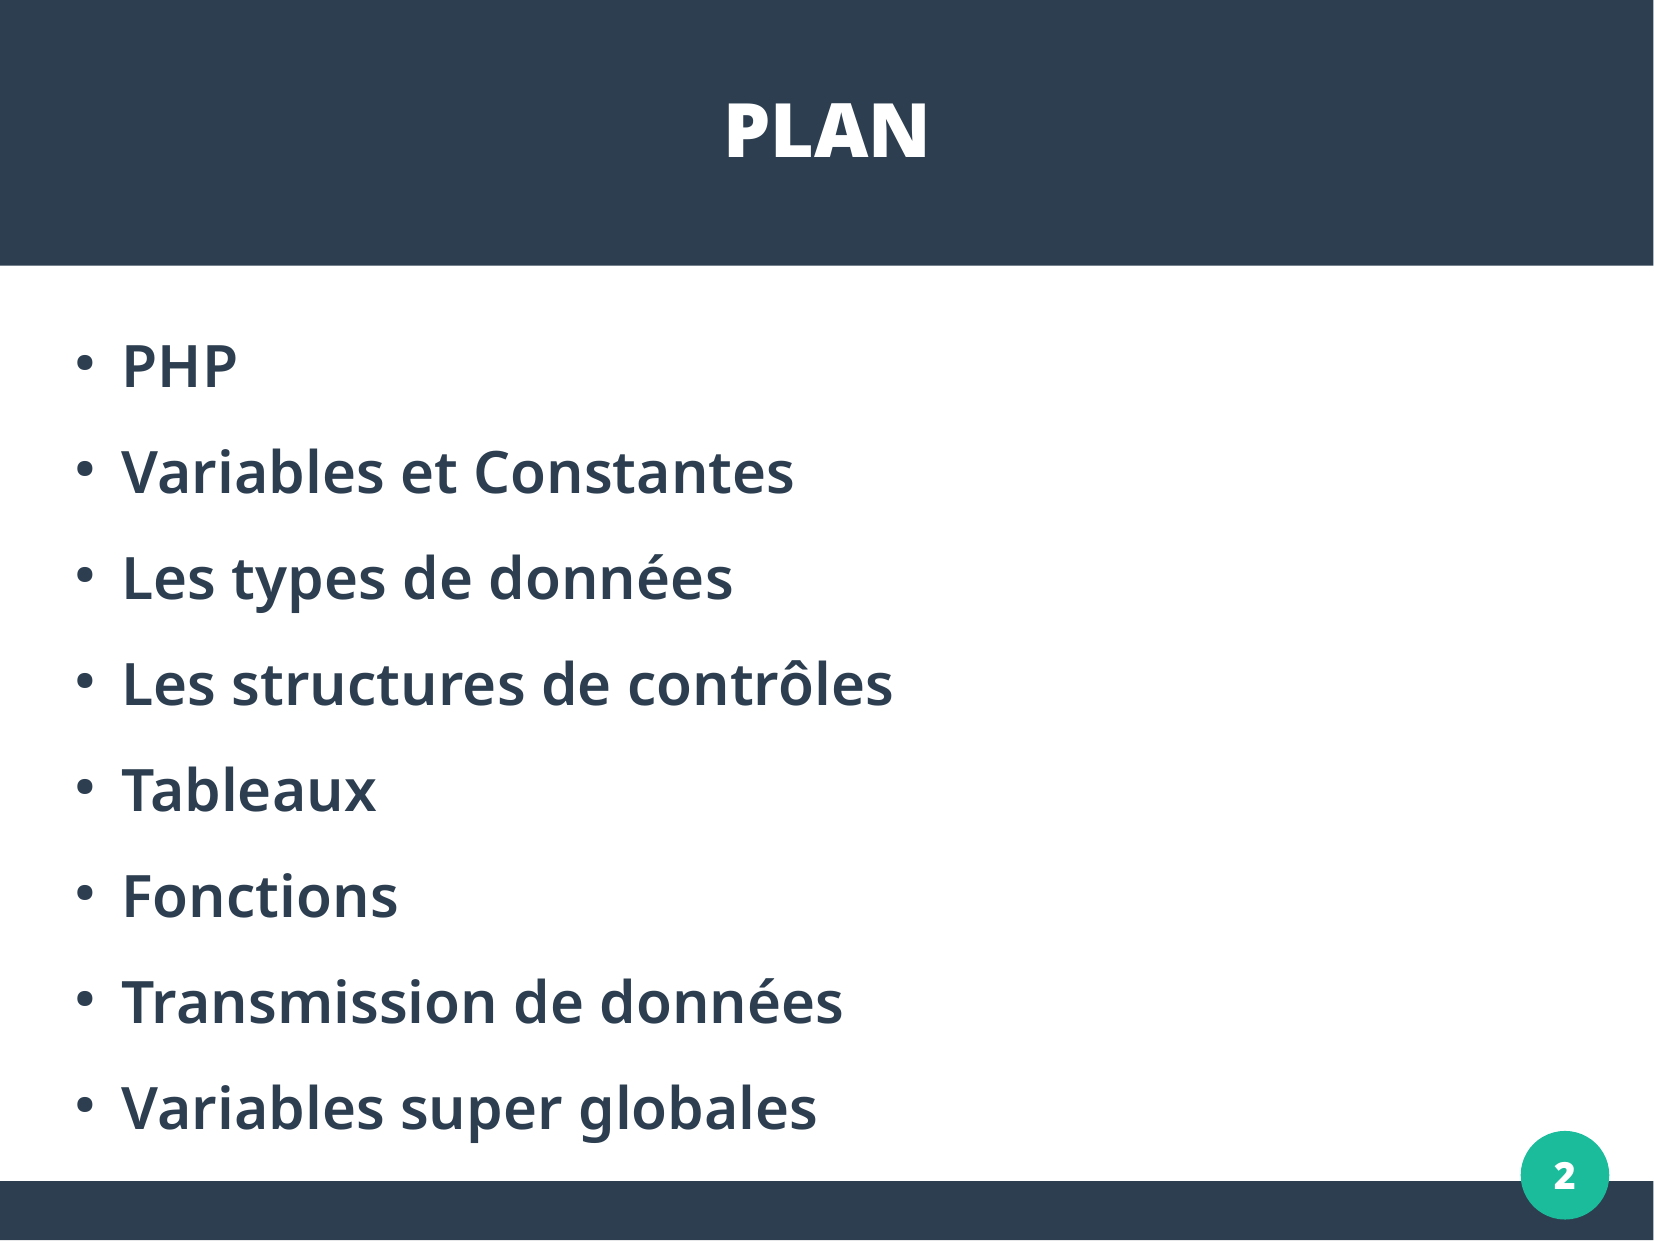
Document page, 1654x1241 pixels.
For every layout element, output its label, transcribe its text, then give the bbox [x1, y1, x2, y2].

title PLAN [59, 49, 1595, 207]
list PHP Variables et Constantes Les types de données Les structures de contrôles Tableaux Fonctions Transmission de données Variables super globales [59, 324, 1595, 1152]
